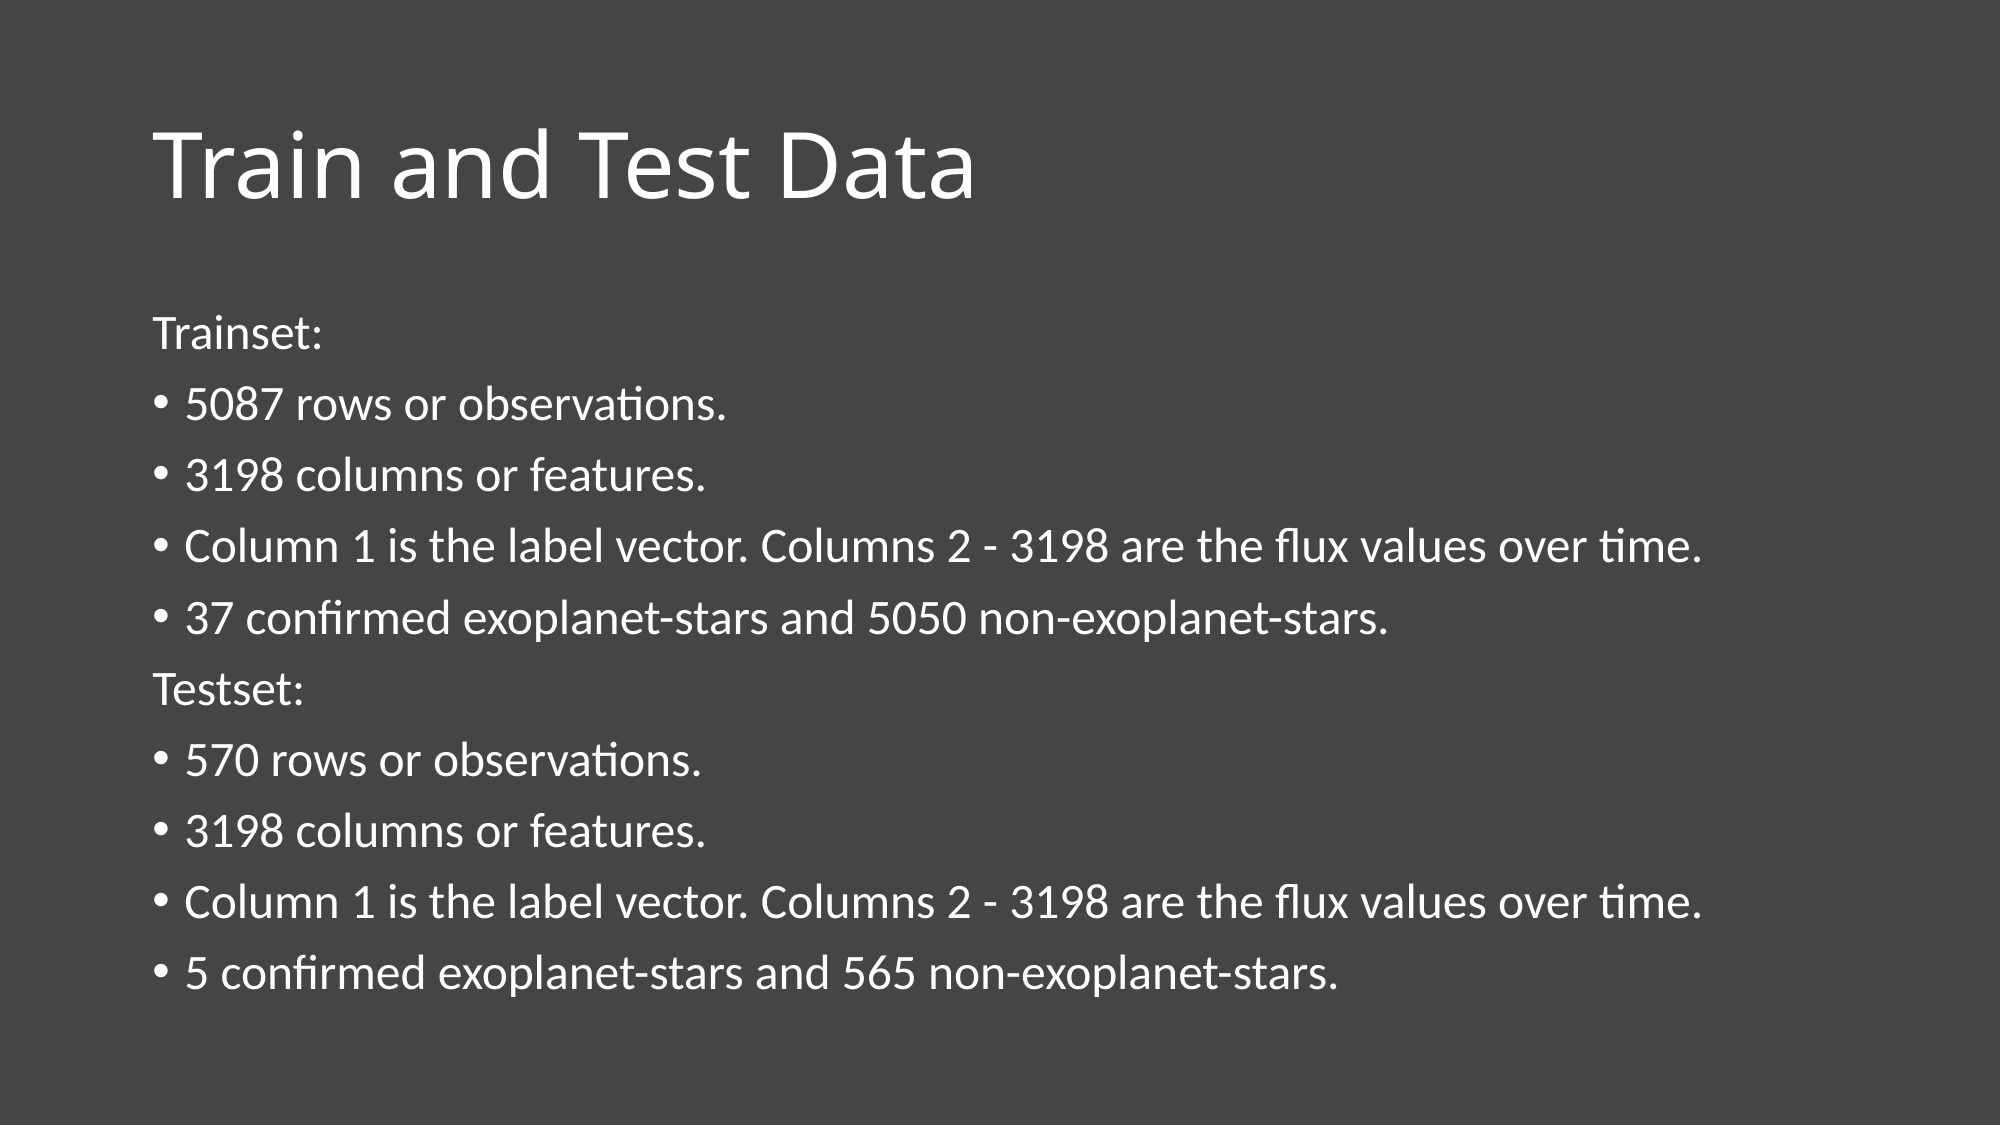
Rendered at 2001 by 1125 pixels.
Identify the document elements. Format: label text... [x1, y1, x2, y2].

list Trainset: 5087 rows or observations. 3198 columns or features. Column 1 is the label vector. Columns 2 - 3198 are the flux values over time. 37 confirmed exoplanet-stars and 5050 non-exoplanet-stars. Testset: 570 rows or observations. 3198 columns or features. Column 1 is the label vector. Columns 2 - 3198 are the flux values over time. 5 confirmed exoplanet-stars and 565 non-exoplanet-stars. [137, 299, 1863, 1014]
title Train and Test Data [137, 59, 1863, 278]
